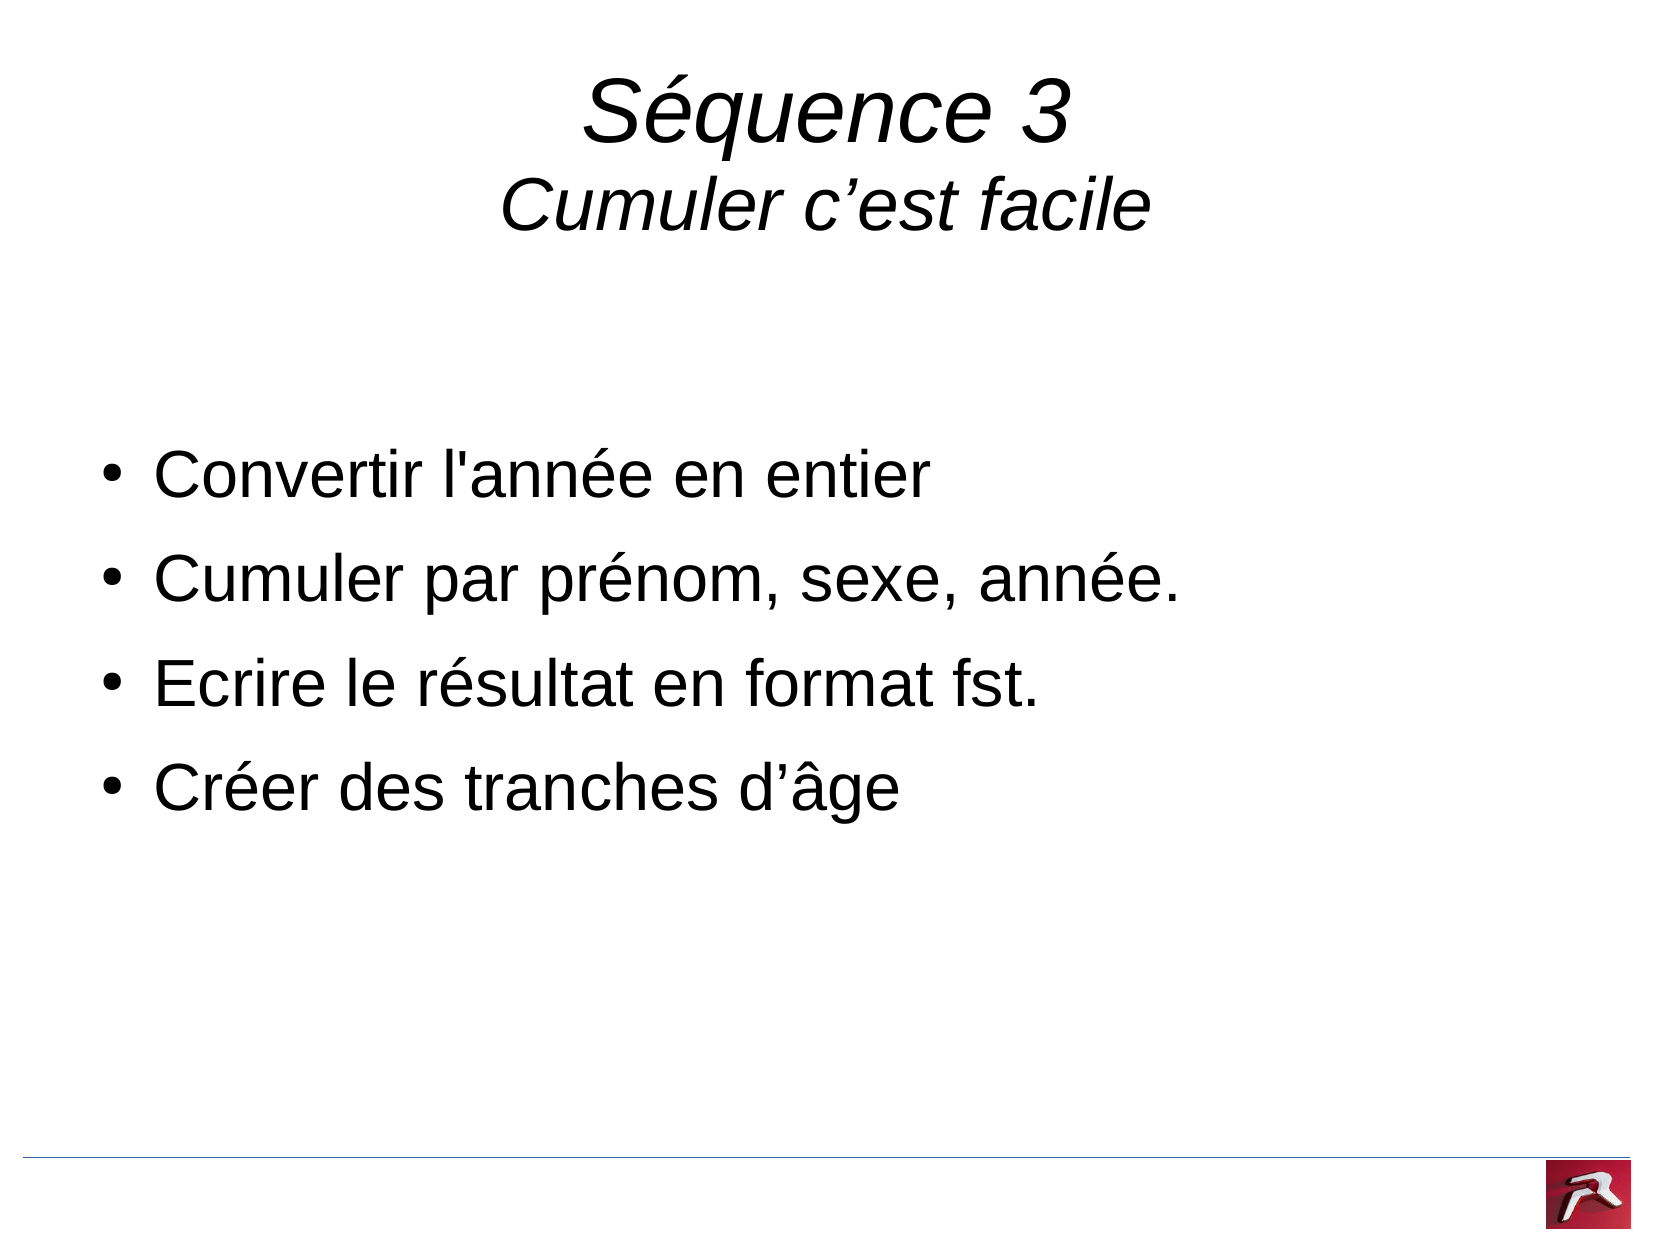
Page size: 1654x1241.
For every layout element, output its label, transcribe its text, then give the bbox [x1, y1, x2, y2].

picture [1546, 1160, 1631, 1229]
title Séquence 3 Cumuler c’est facile [82, 49, 1571, 257]
list Convertir l'année en entier Cumuler par prénom, sexe, année. Ecrire le résultat en format fst. Créer des tranches d’âge [82, 437, 1571, 1157]
